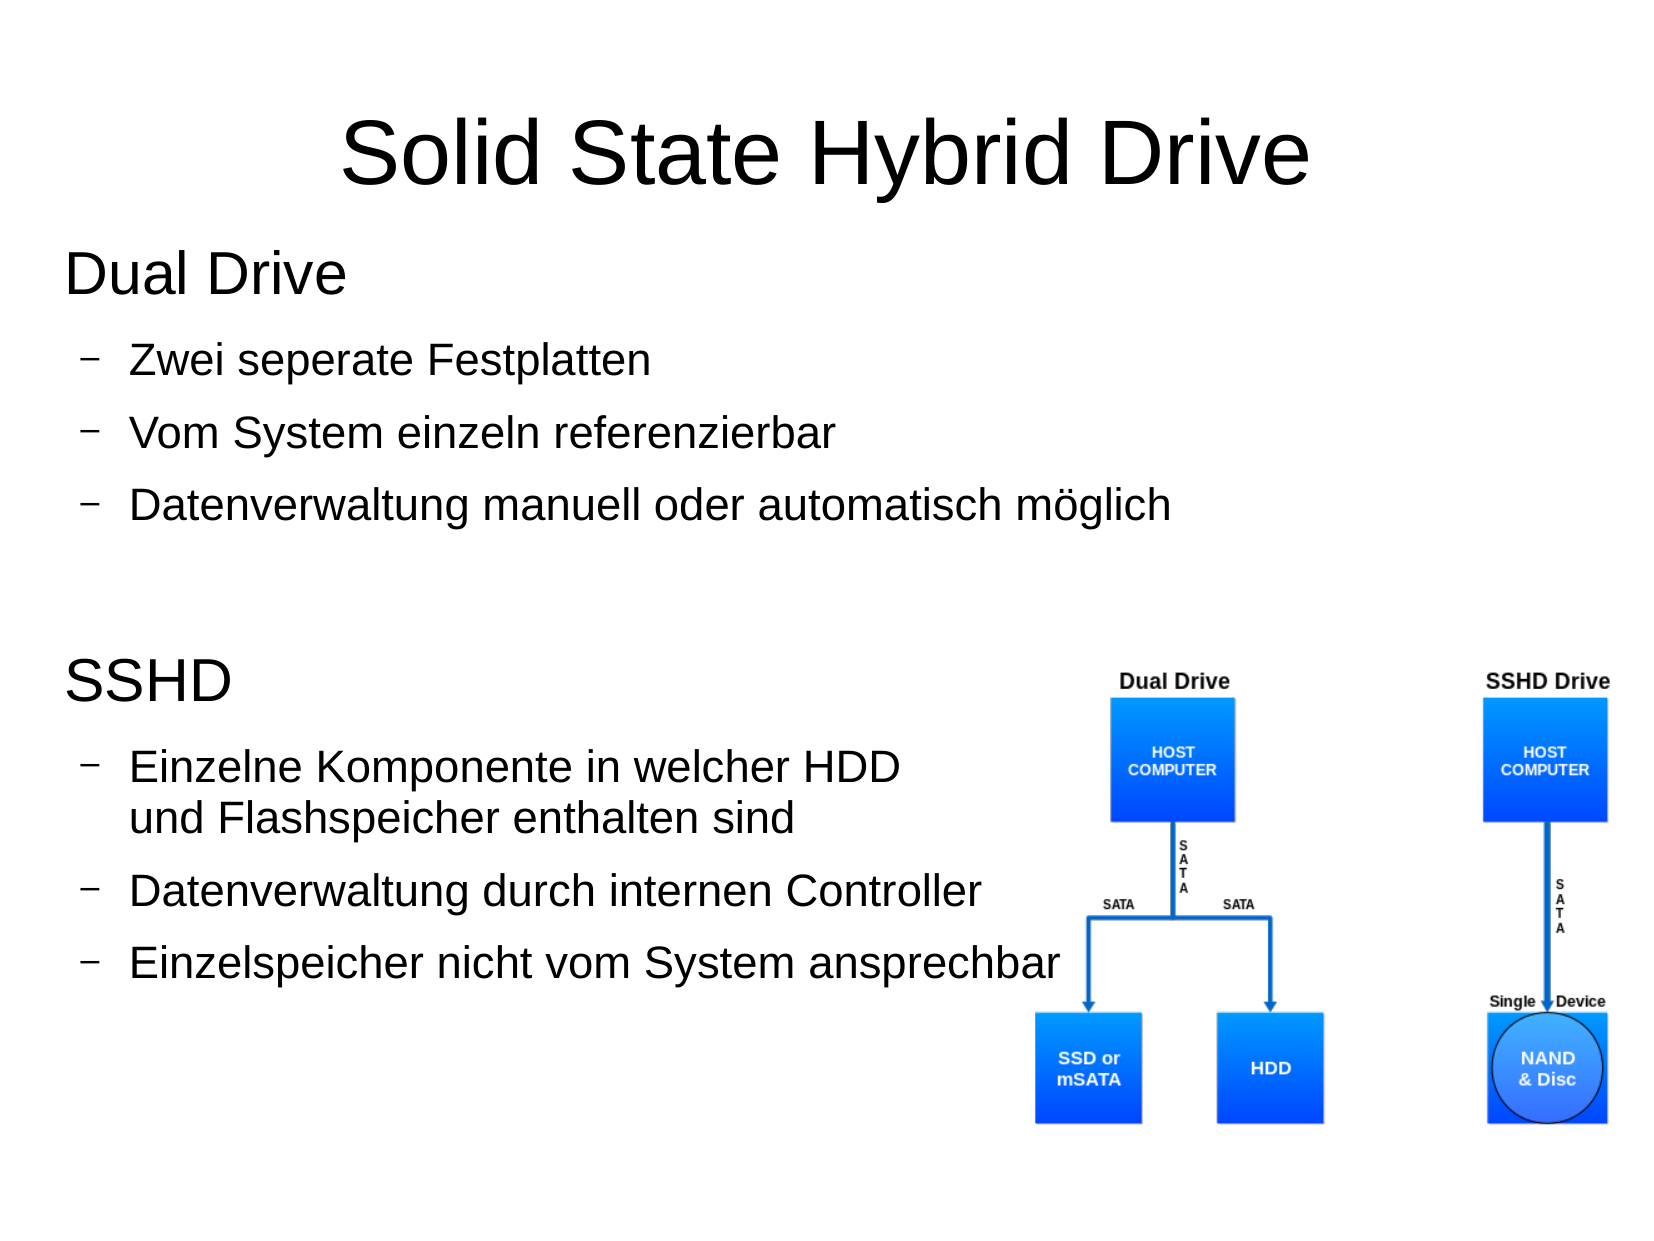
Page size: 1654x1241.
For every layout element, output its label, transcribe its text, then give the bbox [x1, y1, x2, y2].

title Solid State Hybrid Drive [82, 49, 1571, 257]
picture [1023, 659, 1621, 1137]
list Dual Drive Zwei seperate Festplatten Vom System einzeln referenzierbar Datenverwaltung manuell oder automatisch möglich SSHD Einzelne Komponente in welcher HDD und Flashspeicher enthalten sind Datenverwaltung durch internen Controller Einzelspeicher nicht vom System ansprechbar [0, 240, 1489, 990]
